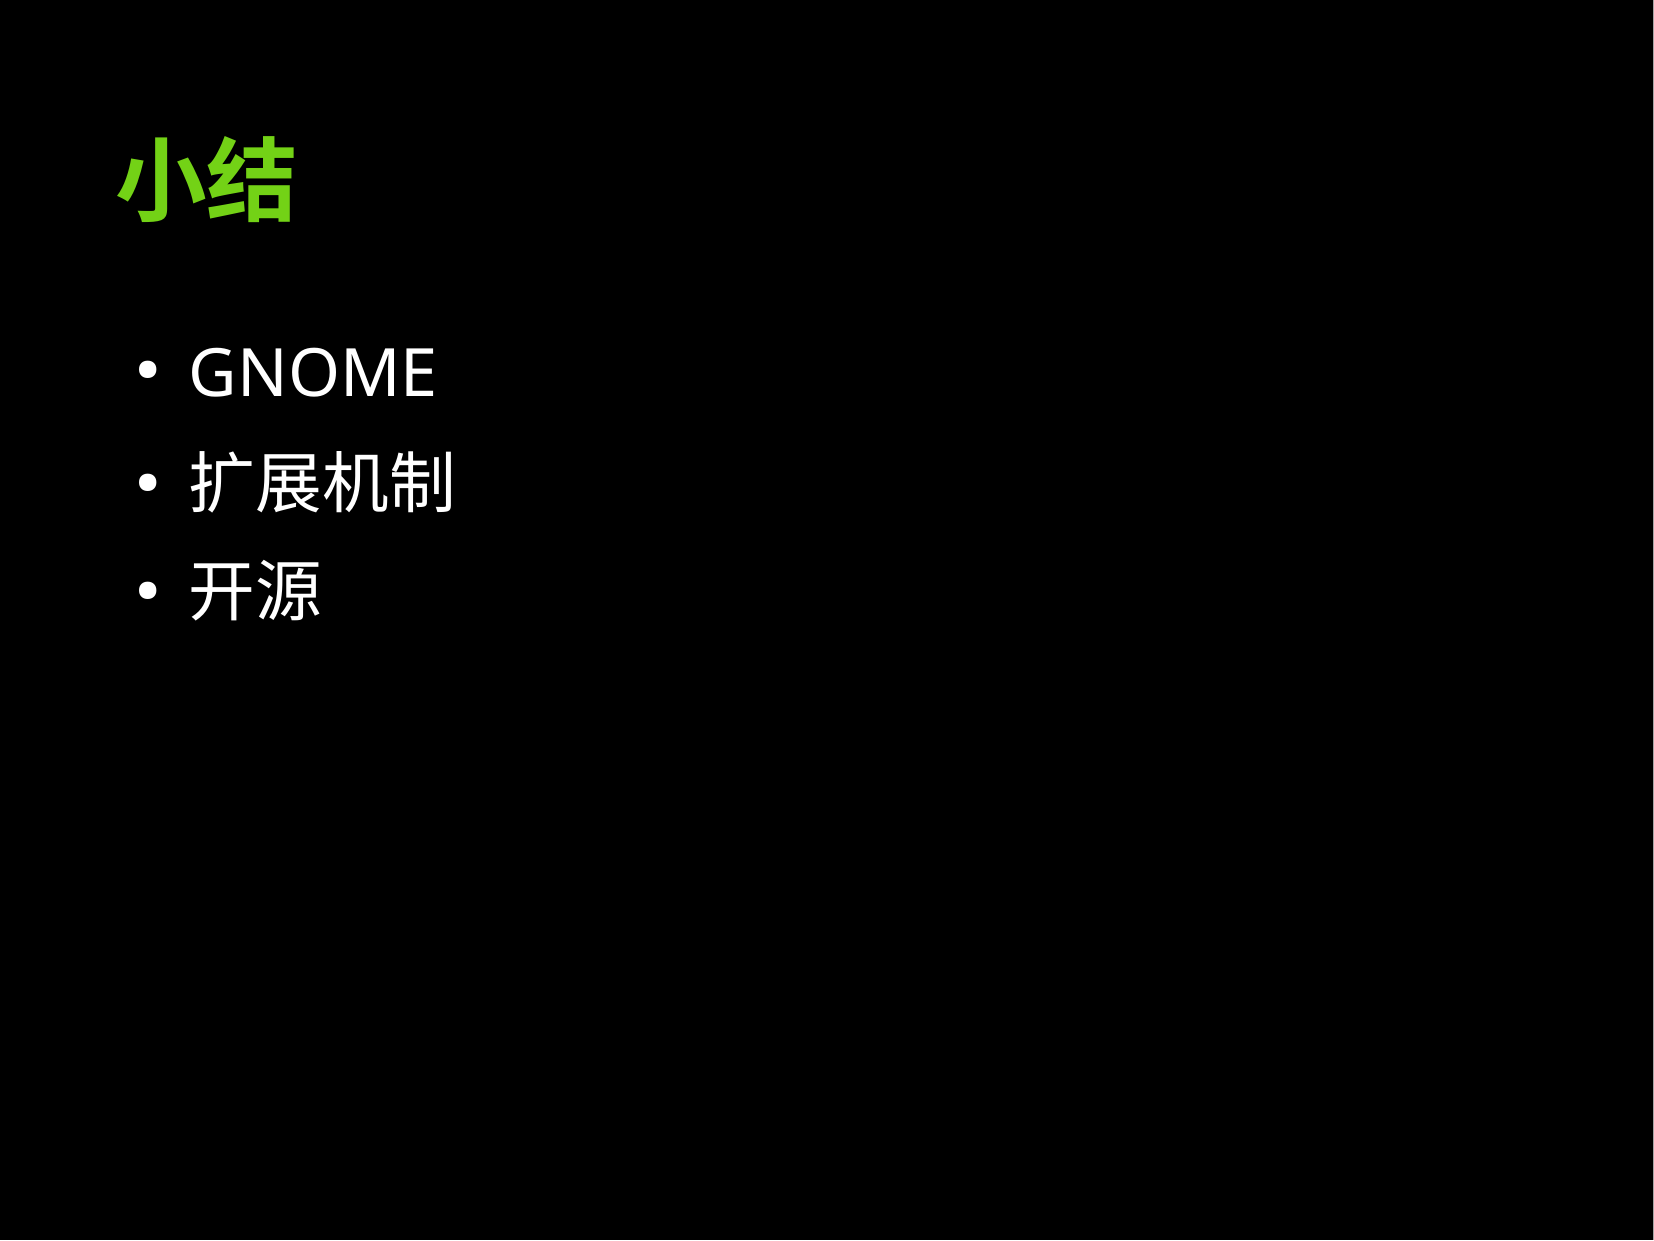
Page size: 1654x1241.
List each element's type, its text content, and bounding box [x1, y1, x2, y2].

list GNOME 扩展机制 开源 [118, 325, 1536, 1045]
title 小结 [115, 78, 1539, 287]
